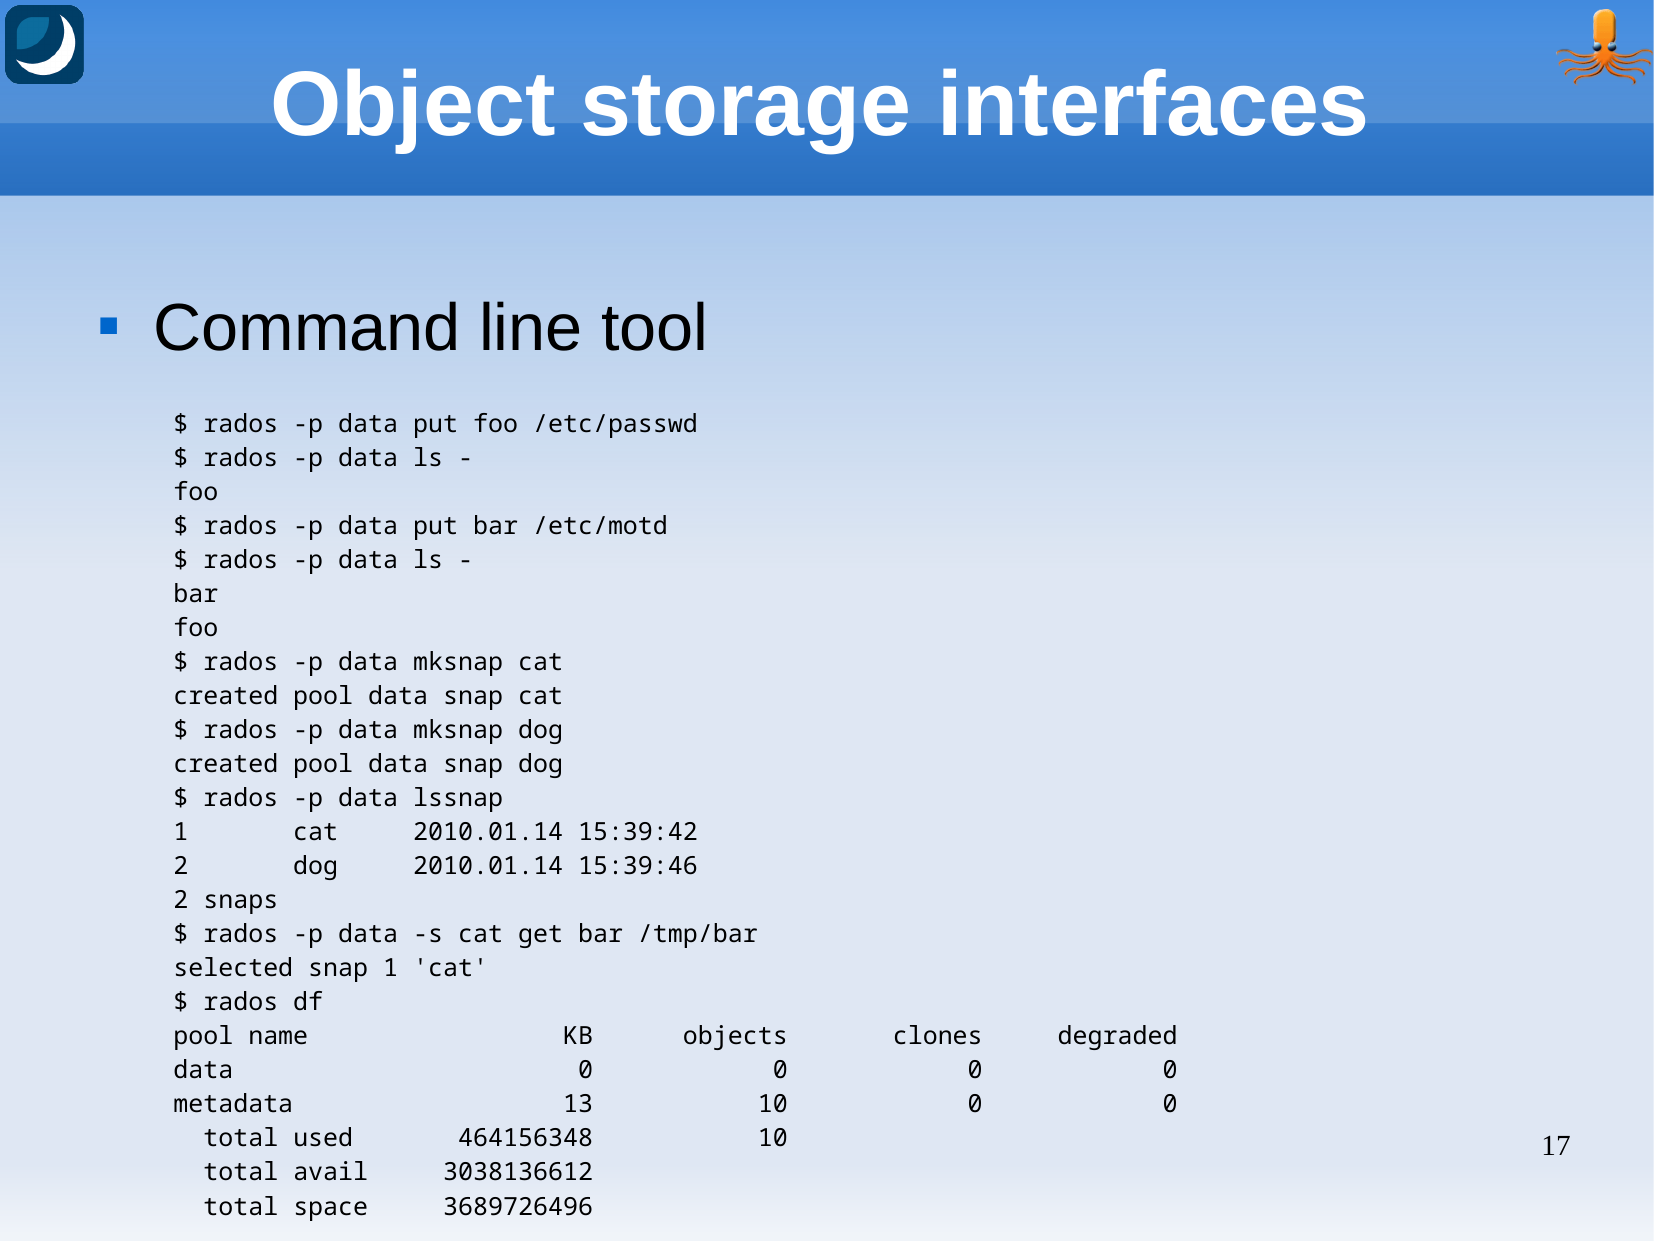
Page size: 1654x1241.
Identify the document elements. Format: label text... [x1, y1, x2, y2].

text_box $ rados -p data put foo /etc/passwd $ rados -p data ls - foo $ rados -p data put bar /etc/motd $ rados -p data ls - bar foo $ rados -p data mksnap cat created pool data snap cat $ rados -p data mksnap dog created pool data snap dog $ rados -p data lssnap 1 cat 2010.01.14 15:39:42 2 dog 2010.01.14 15:39:46 2 snaps $ rados -p data -s cat get bar /tmp/bar selected snap 1 'cat' $ rados df pool name KB objects clones degraded data 0 0 0 0 metadata 13 10 0 0 total used 464156348 10 total avail 3038136612 total space 3689726496 [158, 398, 1654, 1241]
title Object storage interfaces [76, 7, 1565, 200]
picture [0, 0, 1654, 1241]
list Command line tool [82, 290, 1571, 1094]
